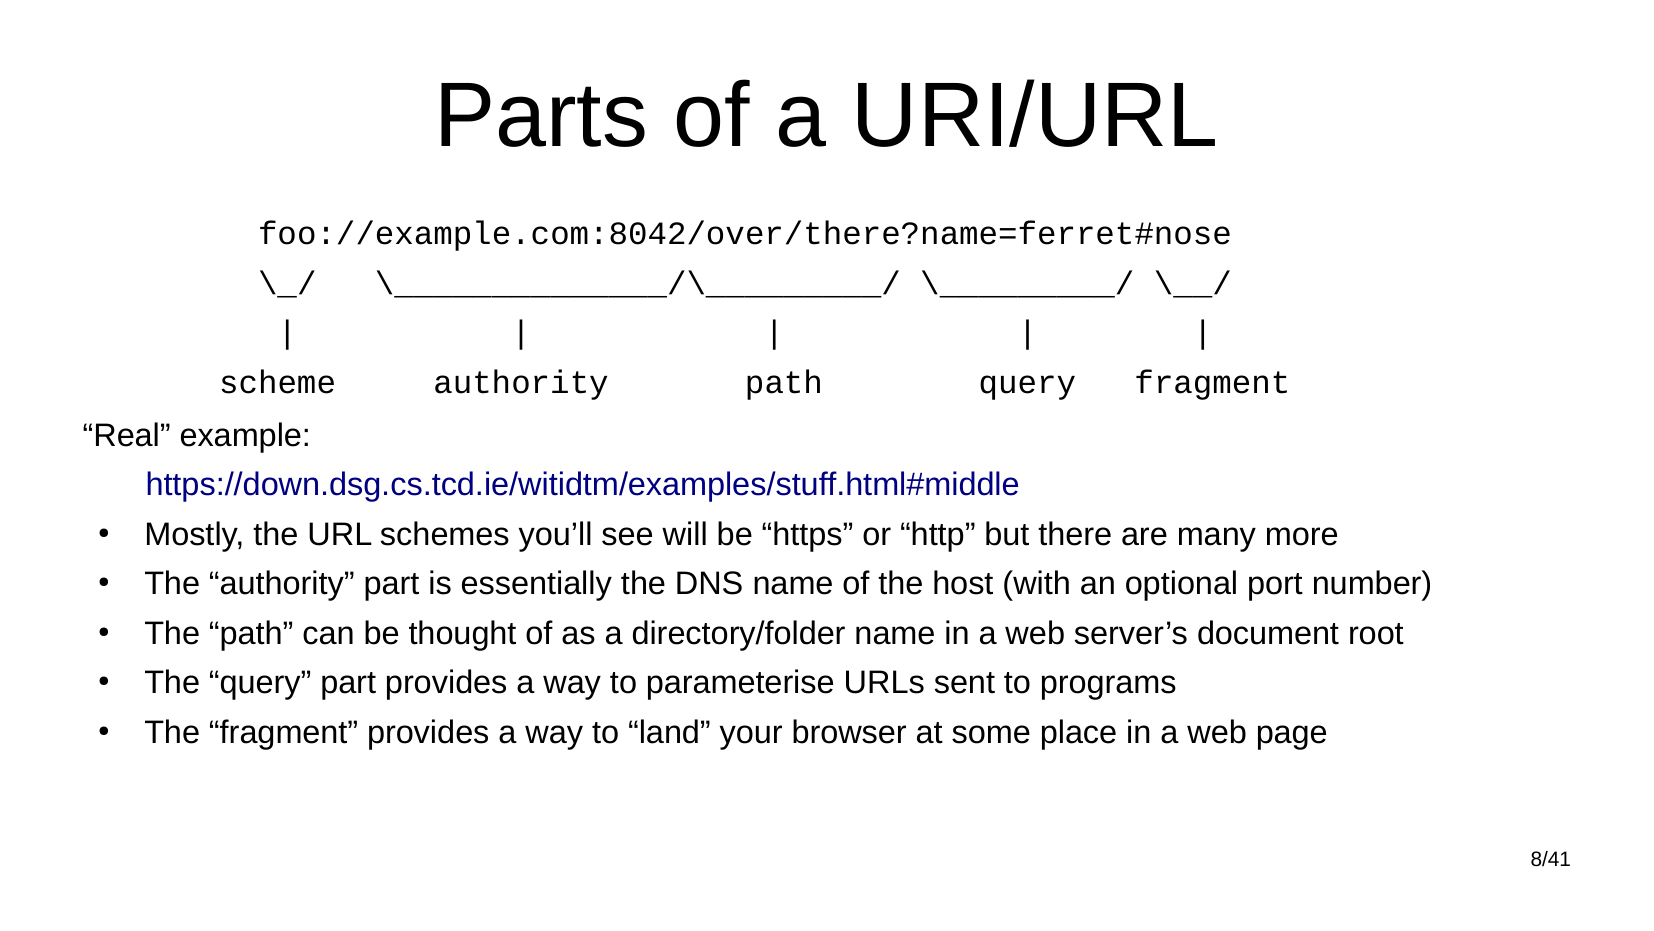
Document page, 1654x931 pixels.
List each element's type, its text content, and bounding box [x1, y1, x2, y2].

title Parts of a URI/URL [82, 37, 1571, 193]
list foo://example.com:8042/over/there?name=ferret#nose \_/ \______________/\_________/ \_________/ \__/ | | | | | scheme authority path query fragment “Real” example: https://down.dsg.cs.tcd.ie/witidtm/examples/stuff.html#middle Mostly, the URL schemes you’ll see will be “https” or “http” but there are many more The “authority” part is essentially the DNS name of the host (with an optional port number) The “path” can be thought of as a directory/folder name in a web server’s document root The “query” part provides a way to parameterise URLs sent to programs The “fragment” provides a way to “land” your browser at some place in a web page [82, 217, 1571, 758]
